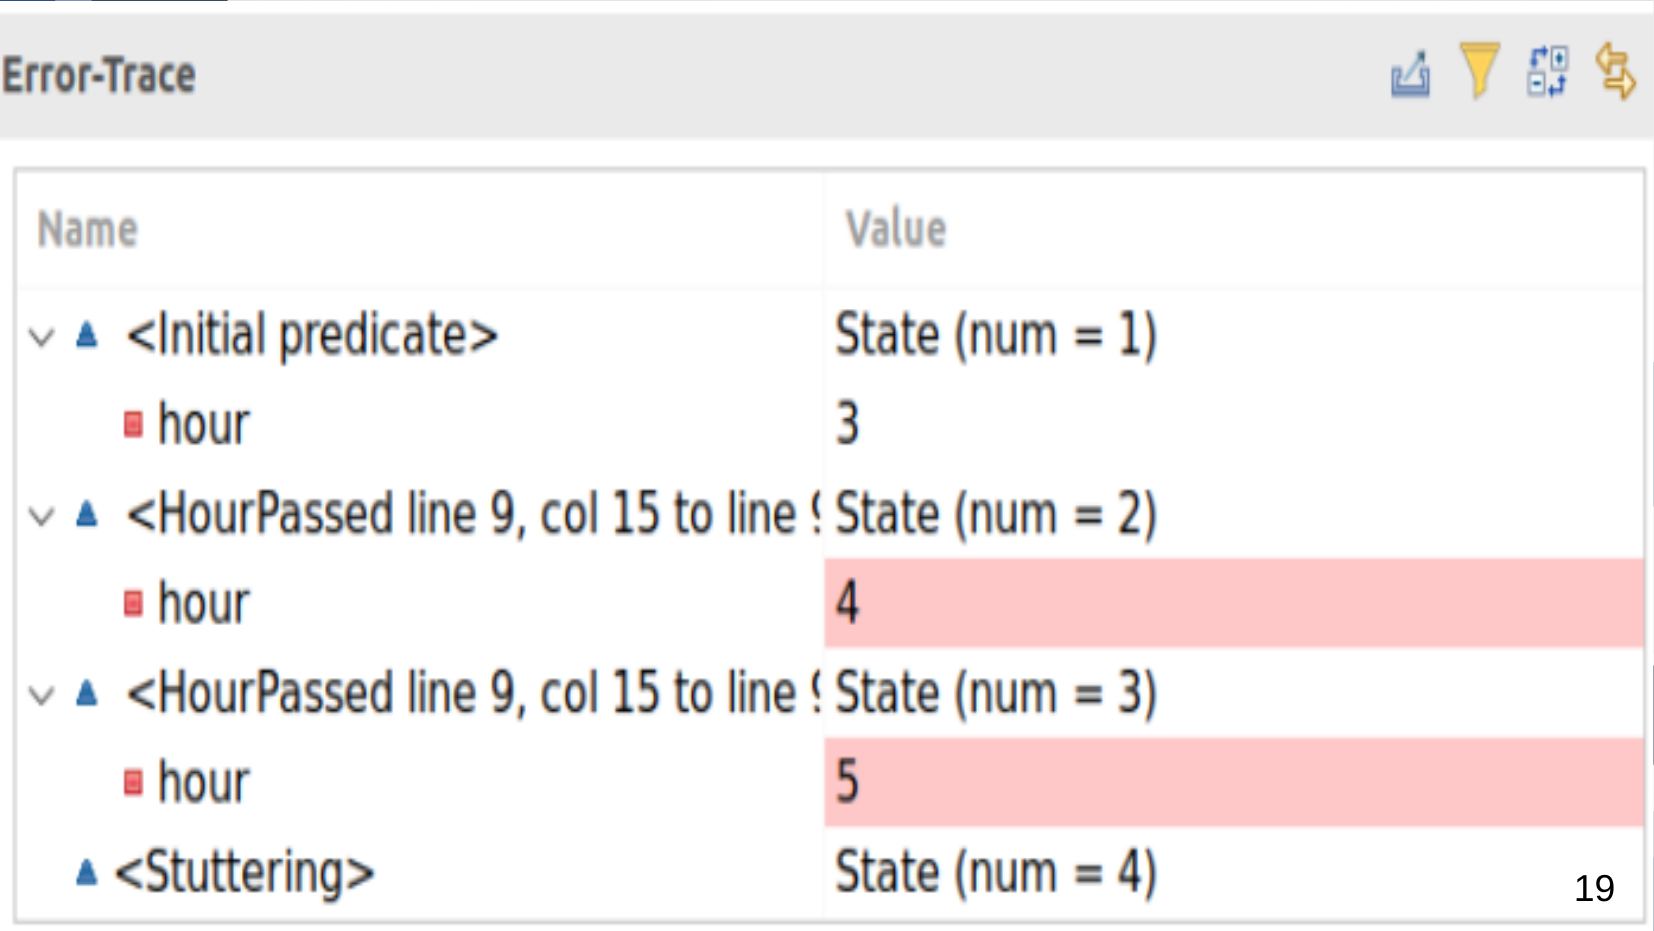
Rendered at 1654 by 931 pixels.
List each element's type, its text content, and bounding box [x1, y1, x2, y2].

picture [0, 0, 1654, 931]
text_box <number> [1559, 859, 1654, 917]
